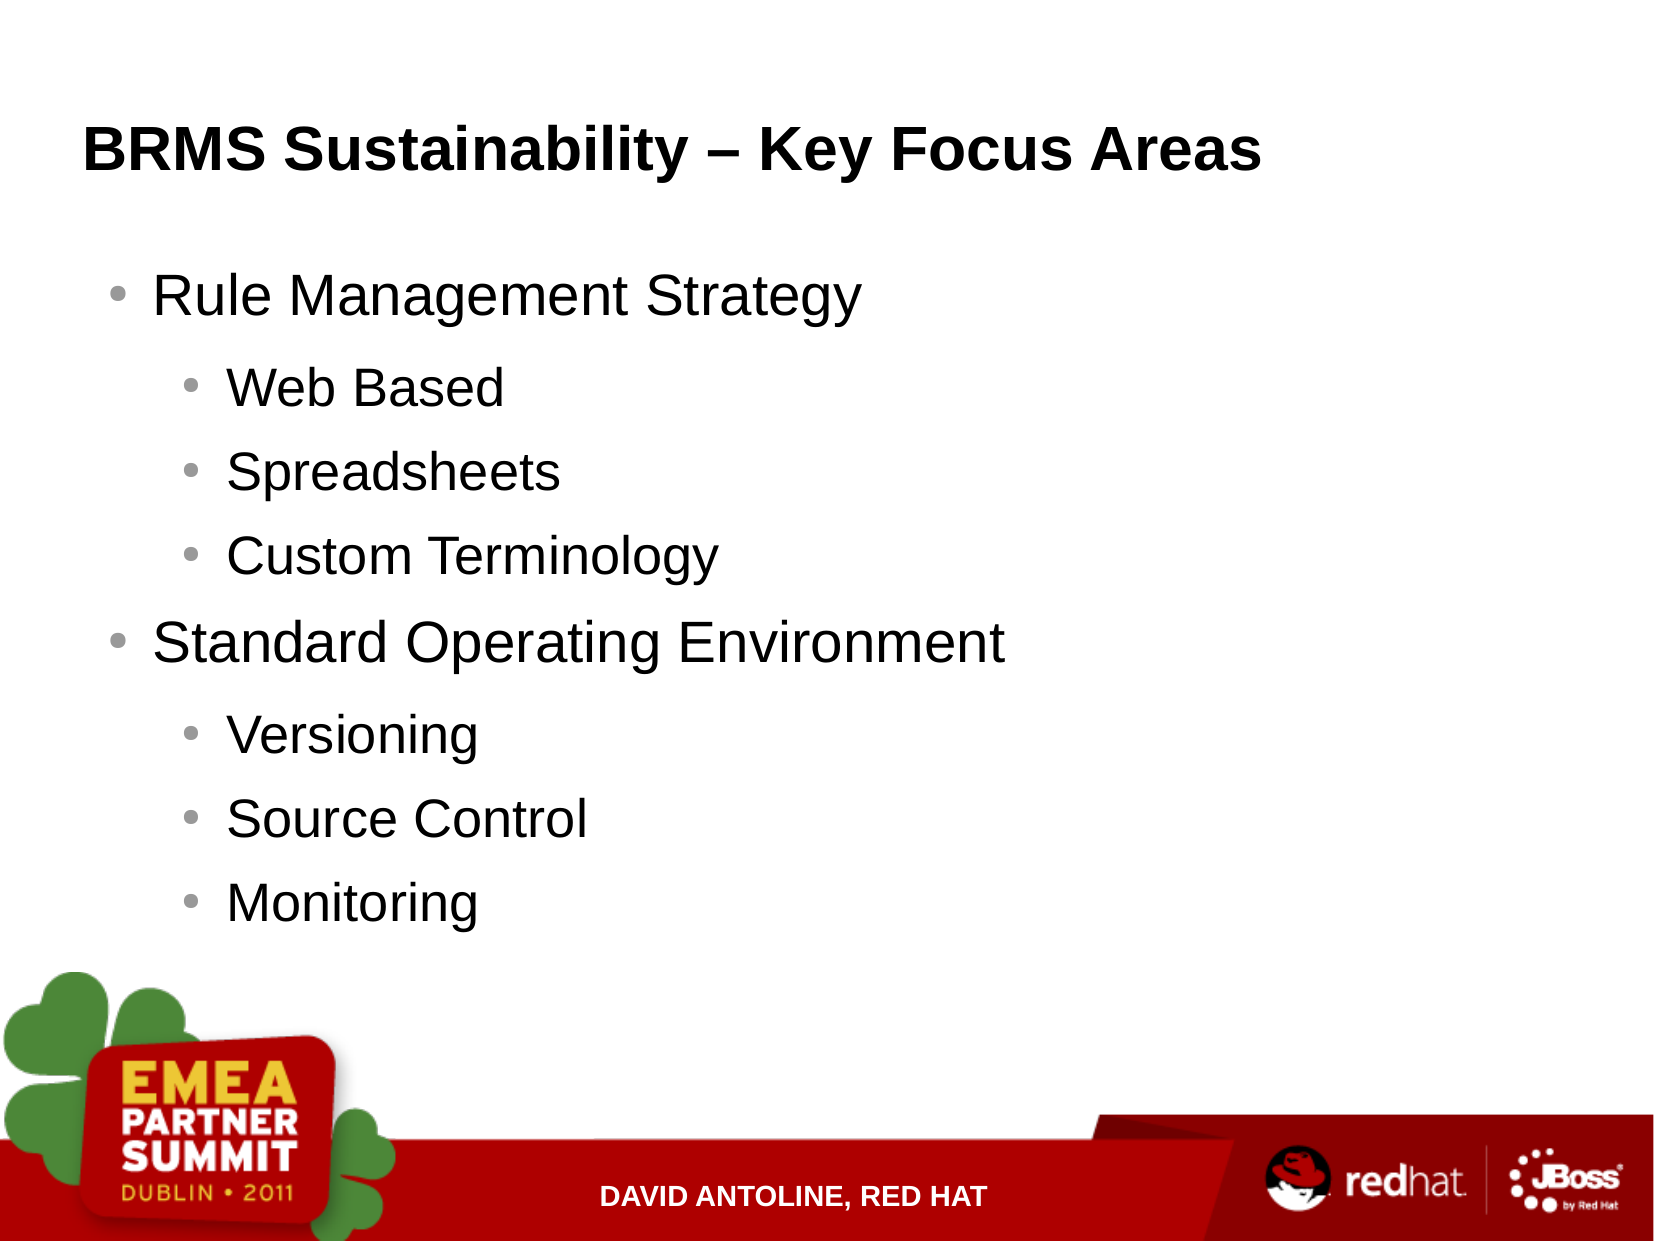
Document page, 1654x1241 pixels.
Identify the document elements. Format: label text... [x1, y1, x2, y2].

list Rule Management Strategy Web Based Spreadsheets Custom Terminology Standard Operating Environment Versioning Source Control Monitoring [92, 262, 1581, 1042]
title BRMS Sustainability – Key Focus Areas [82, 55, 1571, 243]
picture [0, 972, 1654, 1241]
